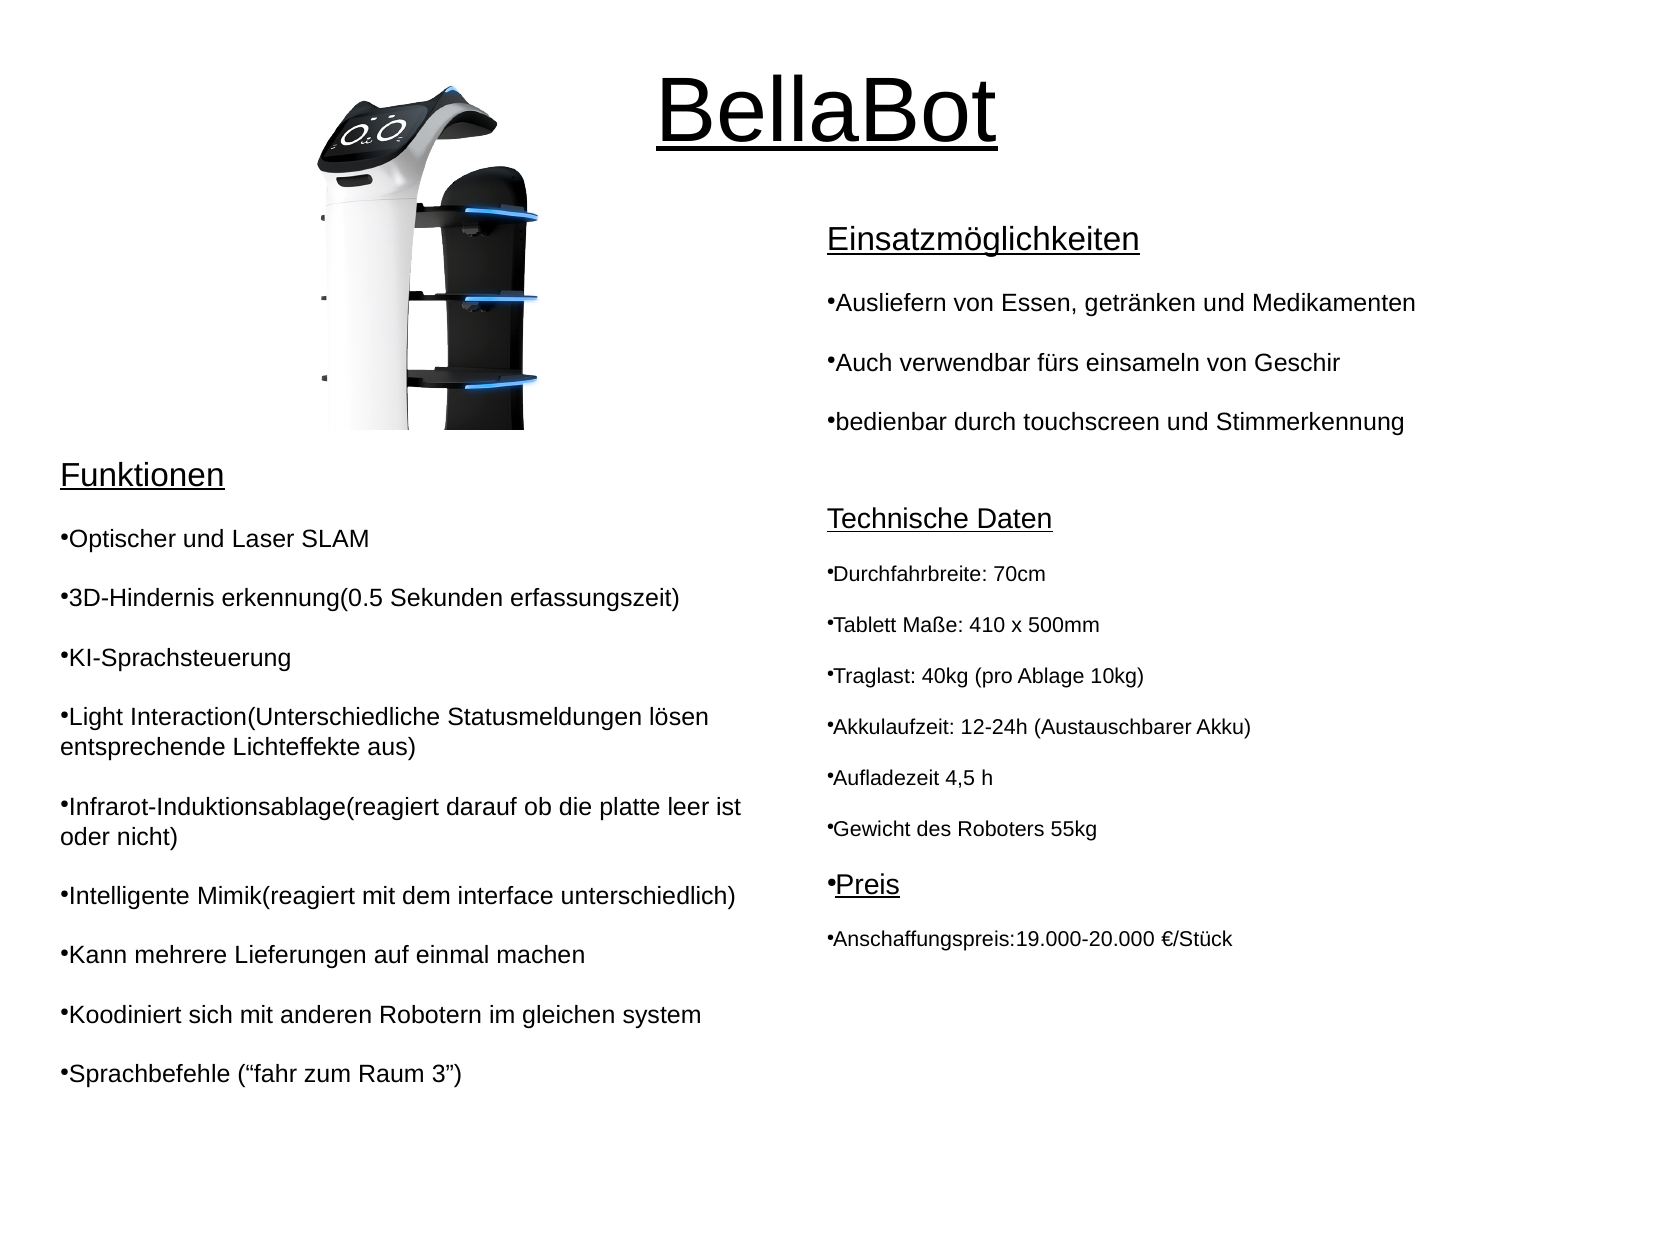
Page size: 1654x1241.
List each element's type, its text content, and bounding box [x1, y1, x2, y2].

list Technische Daten Durchfahrbreite: 70cm Tablett Maße: 410 x 500mm Traglast: 40kg (pro Ablage 10kg) Akkulaufzeit: 12-24h (Austauschbarer Akku) Aufladezeit 4,5 h Gewicht des Roboters 55kg Preis Anschaffungspreis:19.000-20.000 €/Stück [826, 500, 1553, 956]
title BellaBot [82, 49, 1571, 257]
picture [317, 82, 543, 431]
list Funktionen Optischer und Laser SLAM 3D-Hindernis erkennung(0.5 Sekunden erfassungszeit) KI-Sprachsteuerung Light Interaction(Unterschiedliche Statusmeldungen lösen entsprechende Lichteffekte aus) Infrarot-Induktionsablage(reagiert darauf ob die platte leer ist oder nicht) Intelligente Mimik(reagiert mit dem interface unterschiedlich) Kann mehrere Lieferungen auf einmal machen Koodiniert sich mit anderen Robotern im gleichen system Sprachbefehle (“fahr zum Raum 3”) [60, 453, 787, 1201]
list Einsatzmöglichkeiten Ausliefern von Essen, getränken und Medikamenten Auch verwendbar fürs einsameln von Geschir bedienbar durch touchscreen und Stimmerkennung [826, 217, 1553, 500]
